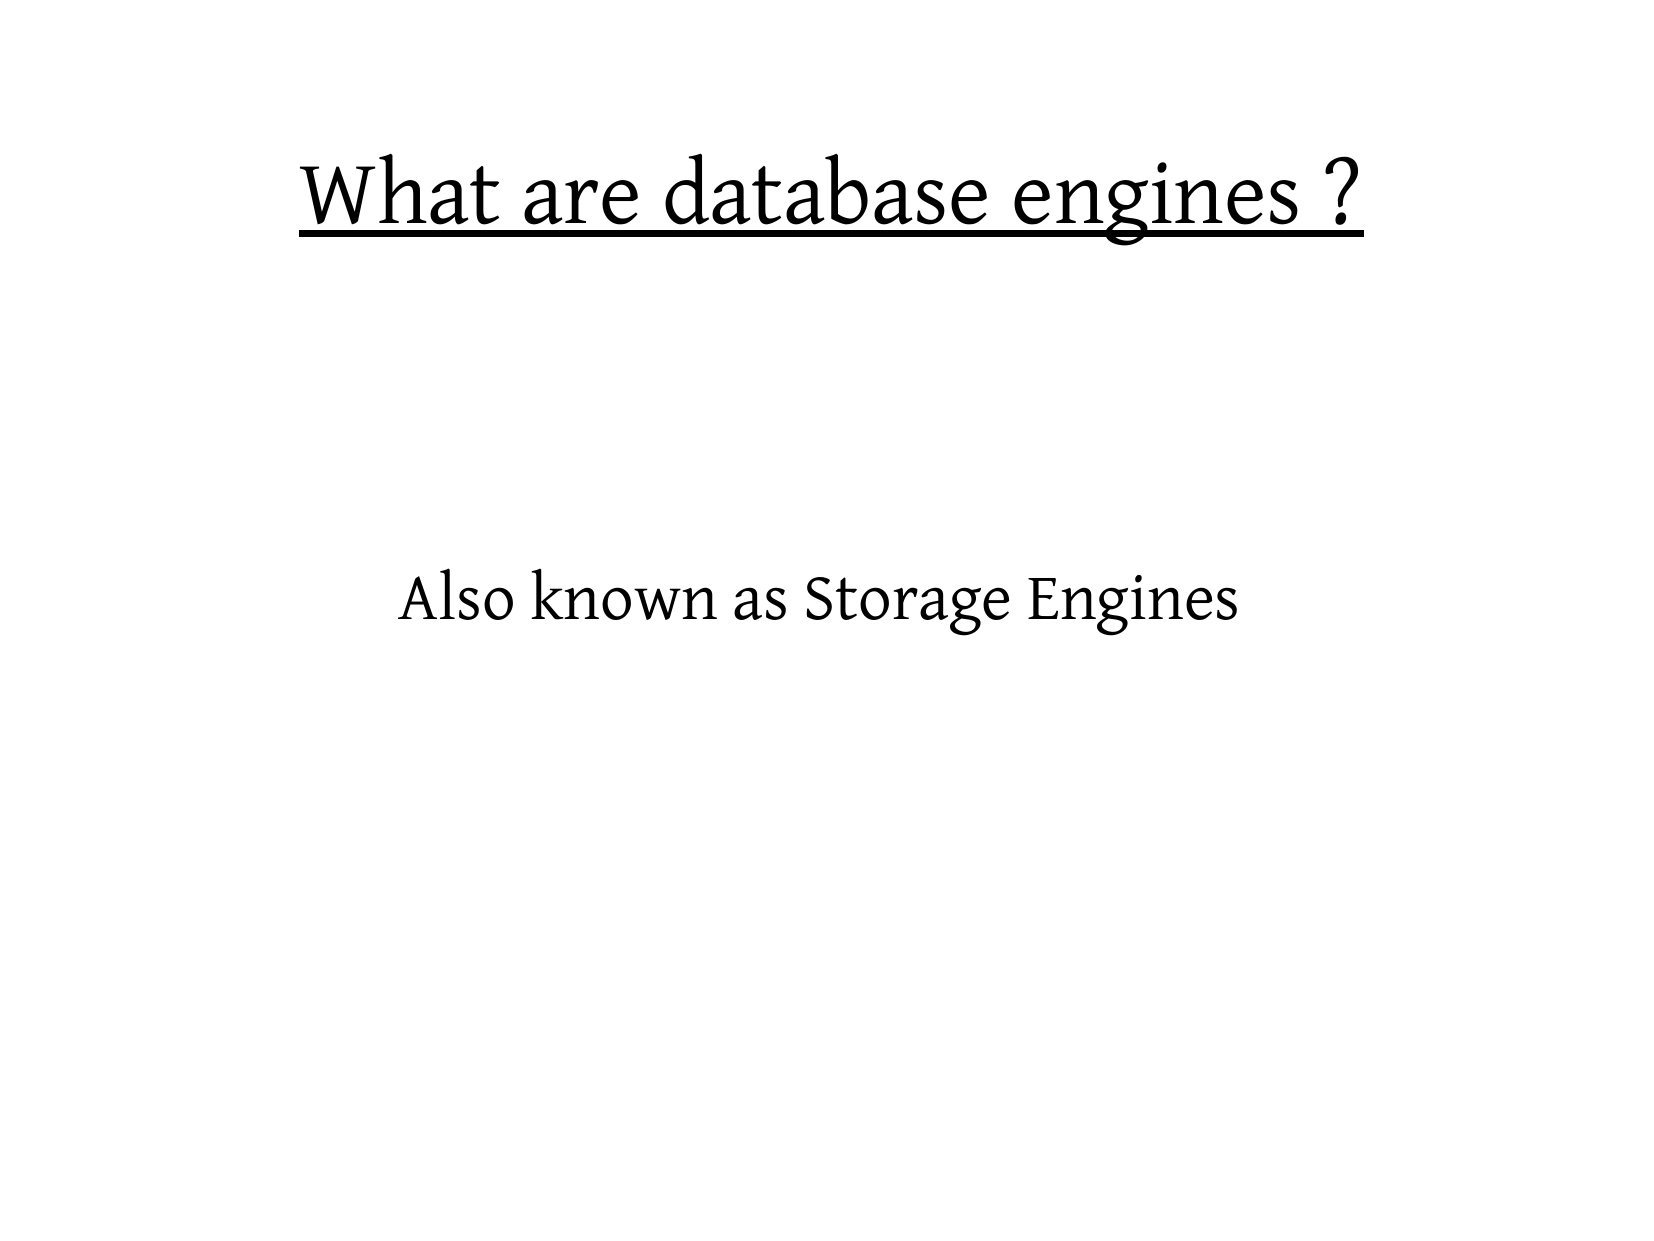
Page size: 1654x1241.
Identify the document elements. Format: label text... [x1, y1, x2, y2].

title What are database engines ? [125, 92, 1538, 301]
title Also known as Storage Engines [121, 496, 1534, 704]
